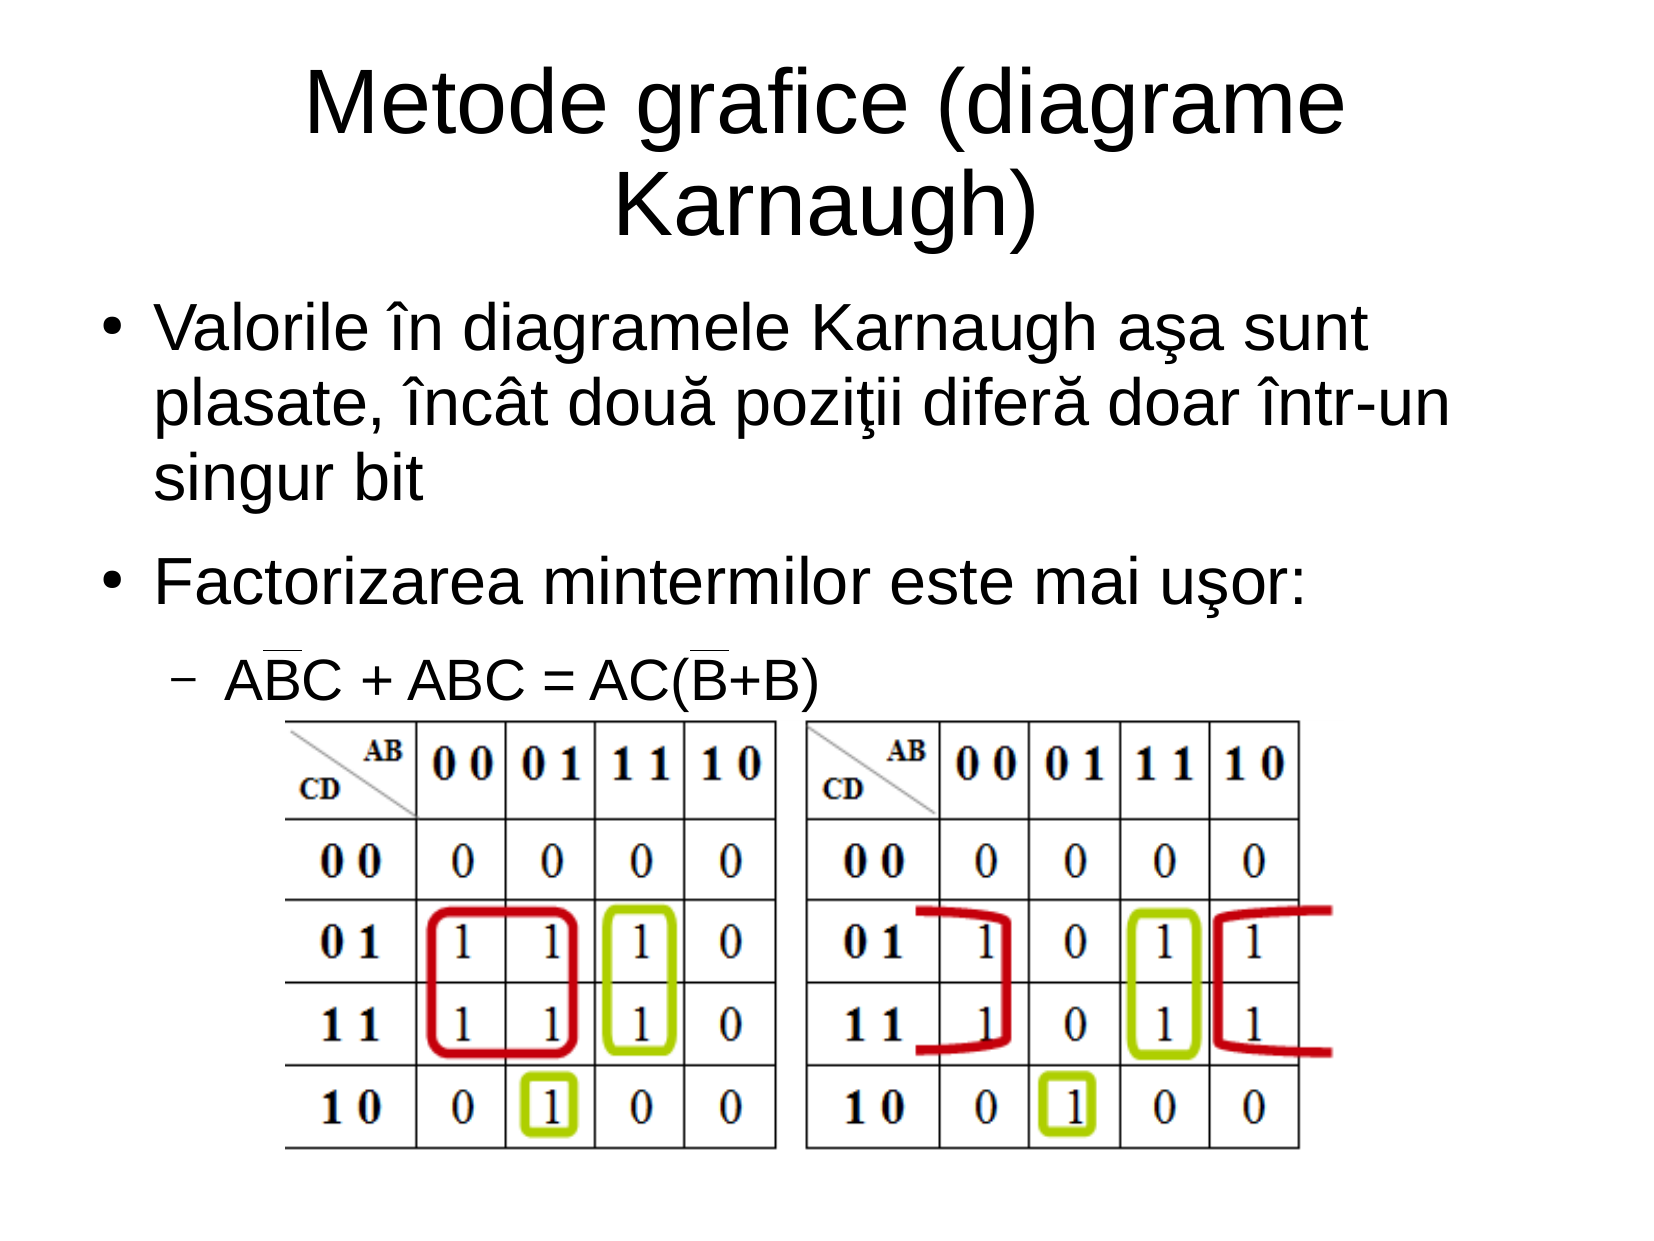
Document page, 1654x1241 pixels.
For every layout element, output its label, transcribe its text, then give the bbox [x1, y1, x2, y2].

list Valorile în diagramele Karnaugh aşa sunt plasate, încât două poziţii diferă doar într-un singur bit Factorizarea mintermilor este mai uşor: ABC + ABC = AC(B+B) [82, 290, 1571, 1109]
title Metode grafice (diagrame Karnaugh) [82, 49, 1571, 257]
picture [285, 719, 1344, 1156]
